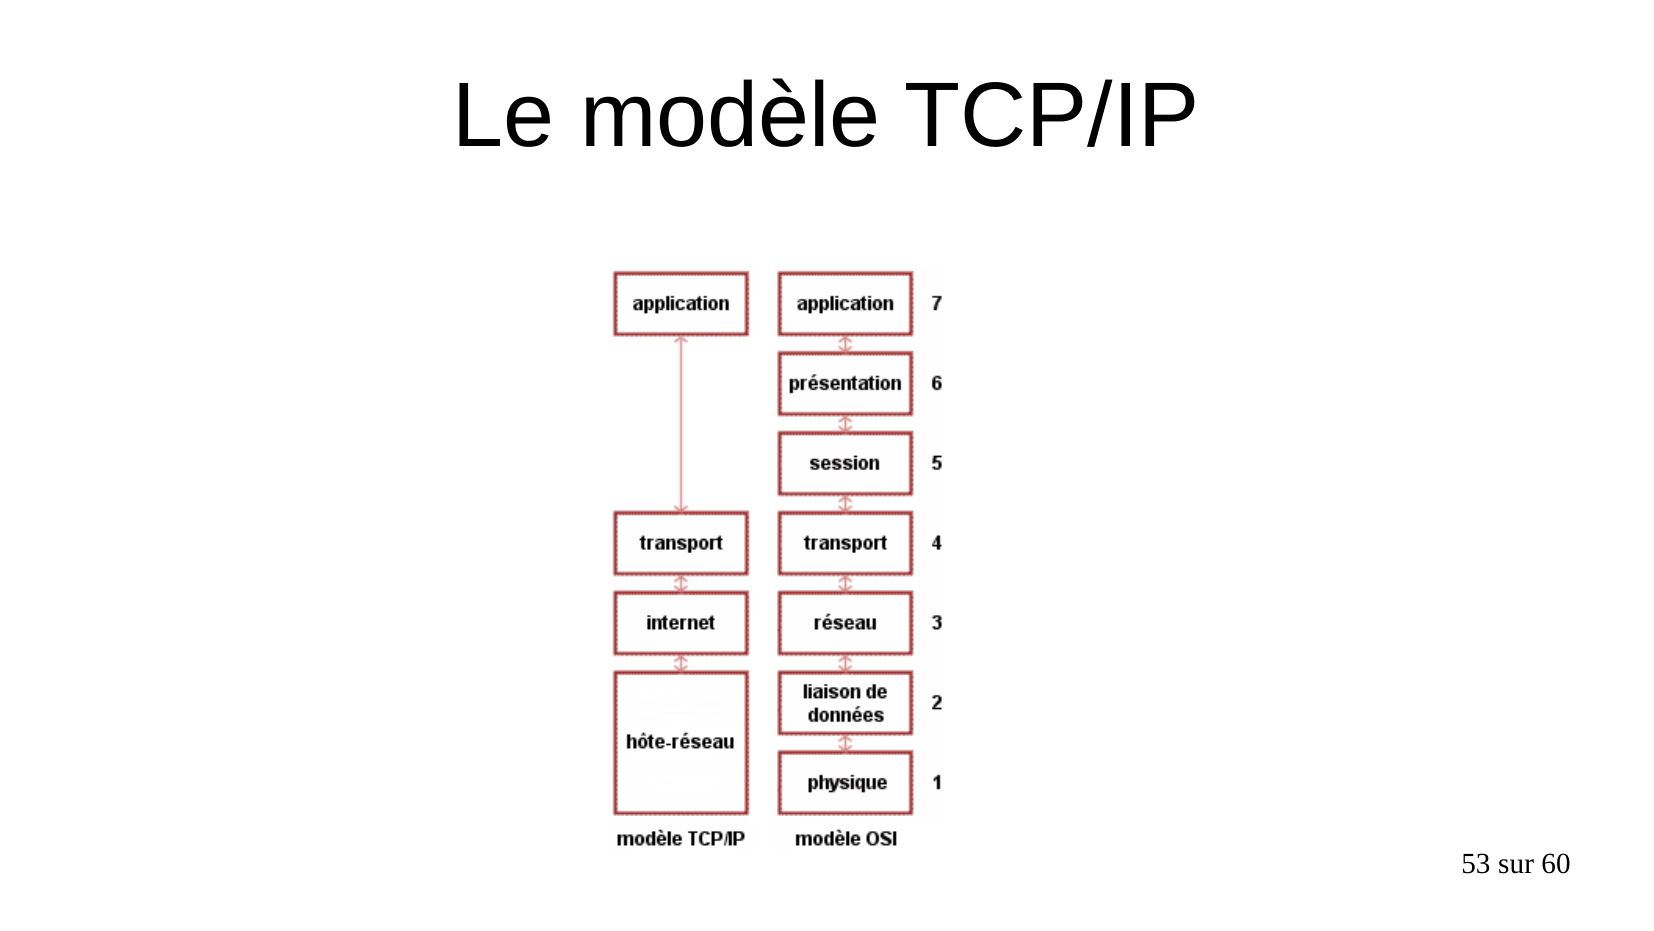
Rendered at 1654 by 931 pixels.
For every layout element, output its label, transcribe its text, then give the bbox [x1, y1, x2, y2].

title Le modèle TCP/IP [82, 37, 1571, 193]
picture [607, 265, 945, 852]
